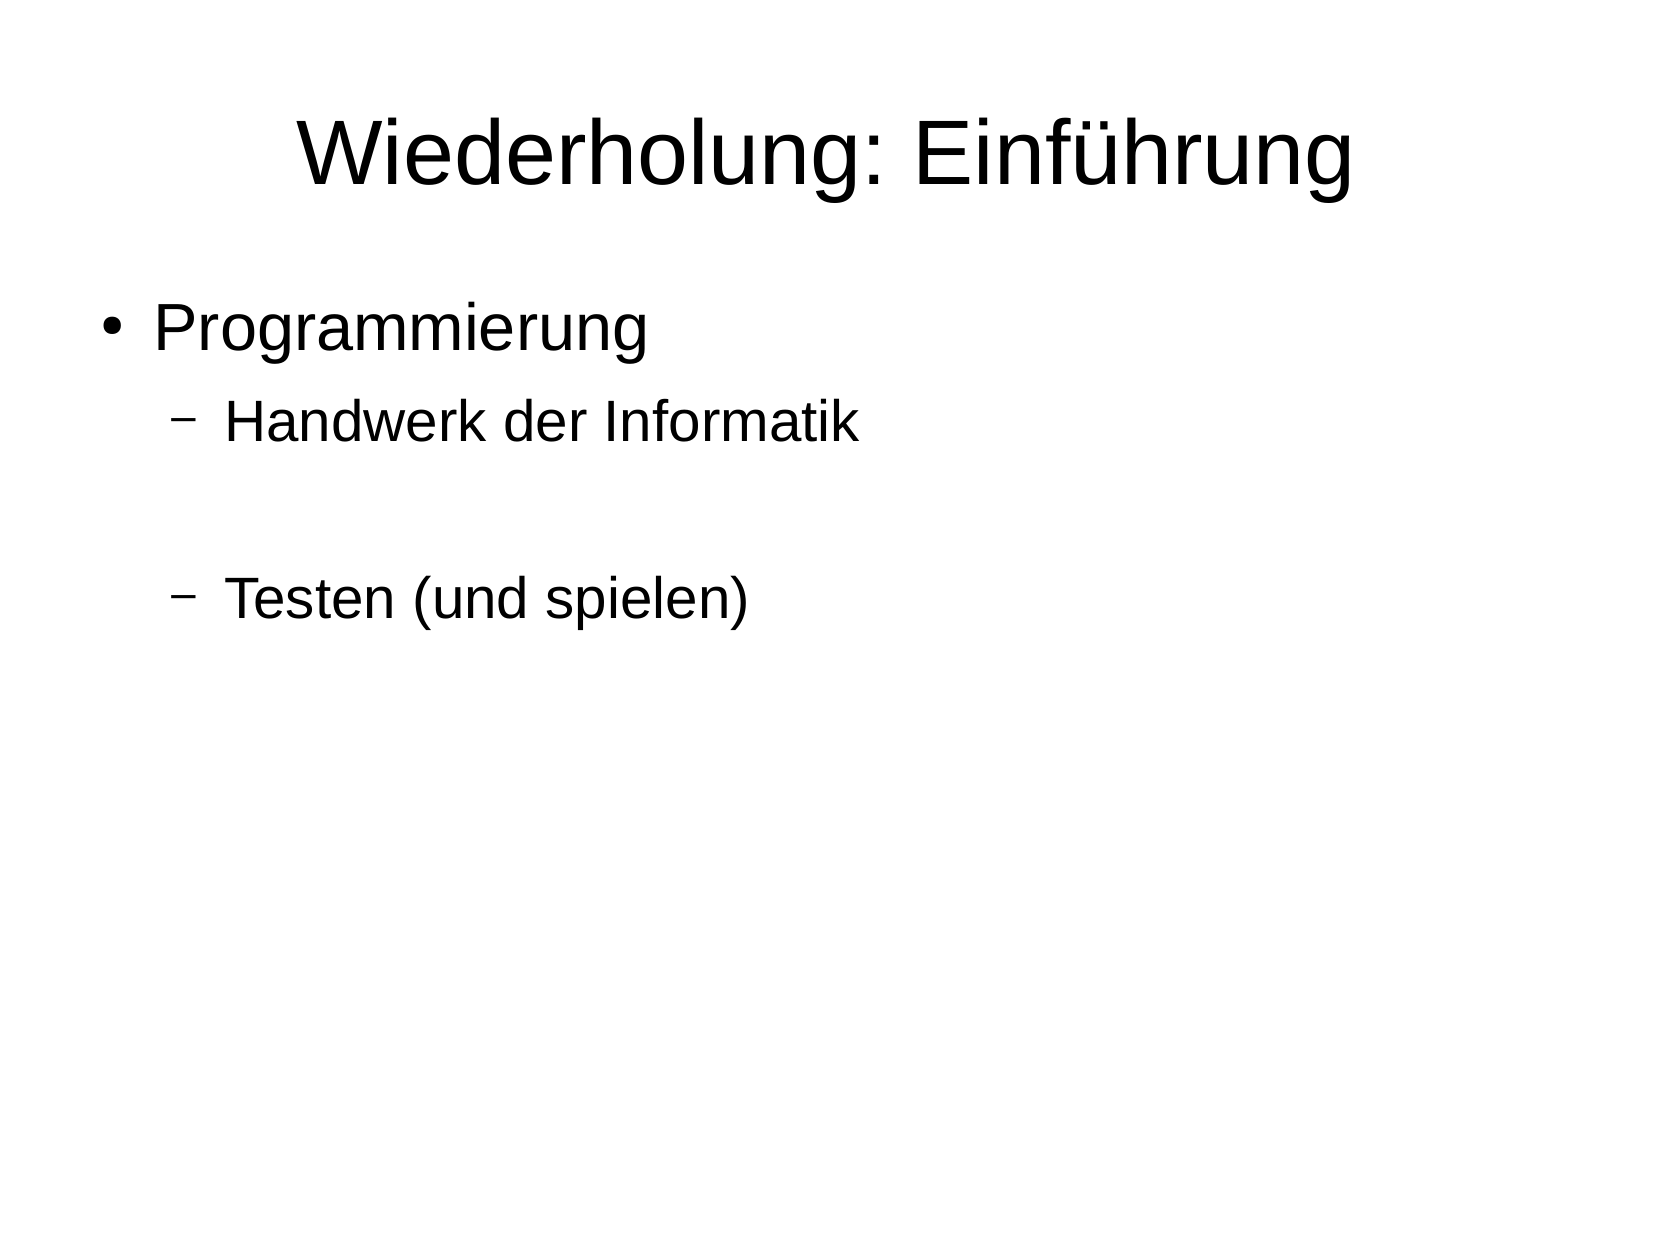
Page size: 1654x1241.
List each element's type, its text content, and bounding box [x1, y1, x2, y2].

list Programmierung Handwerk der Informatik Testen (und spielen) [82, 290, 1571, 1010]
title Wiederholung: Einführung [82, 49, 1571, 257]
